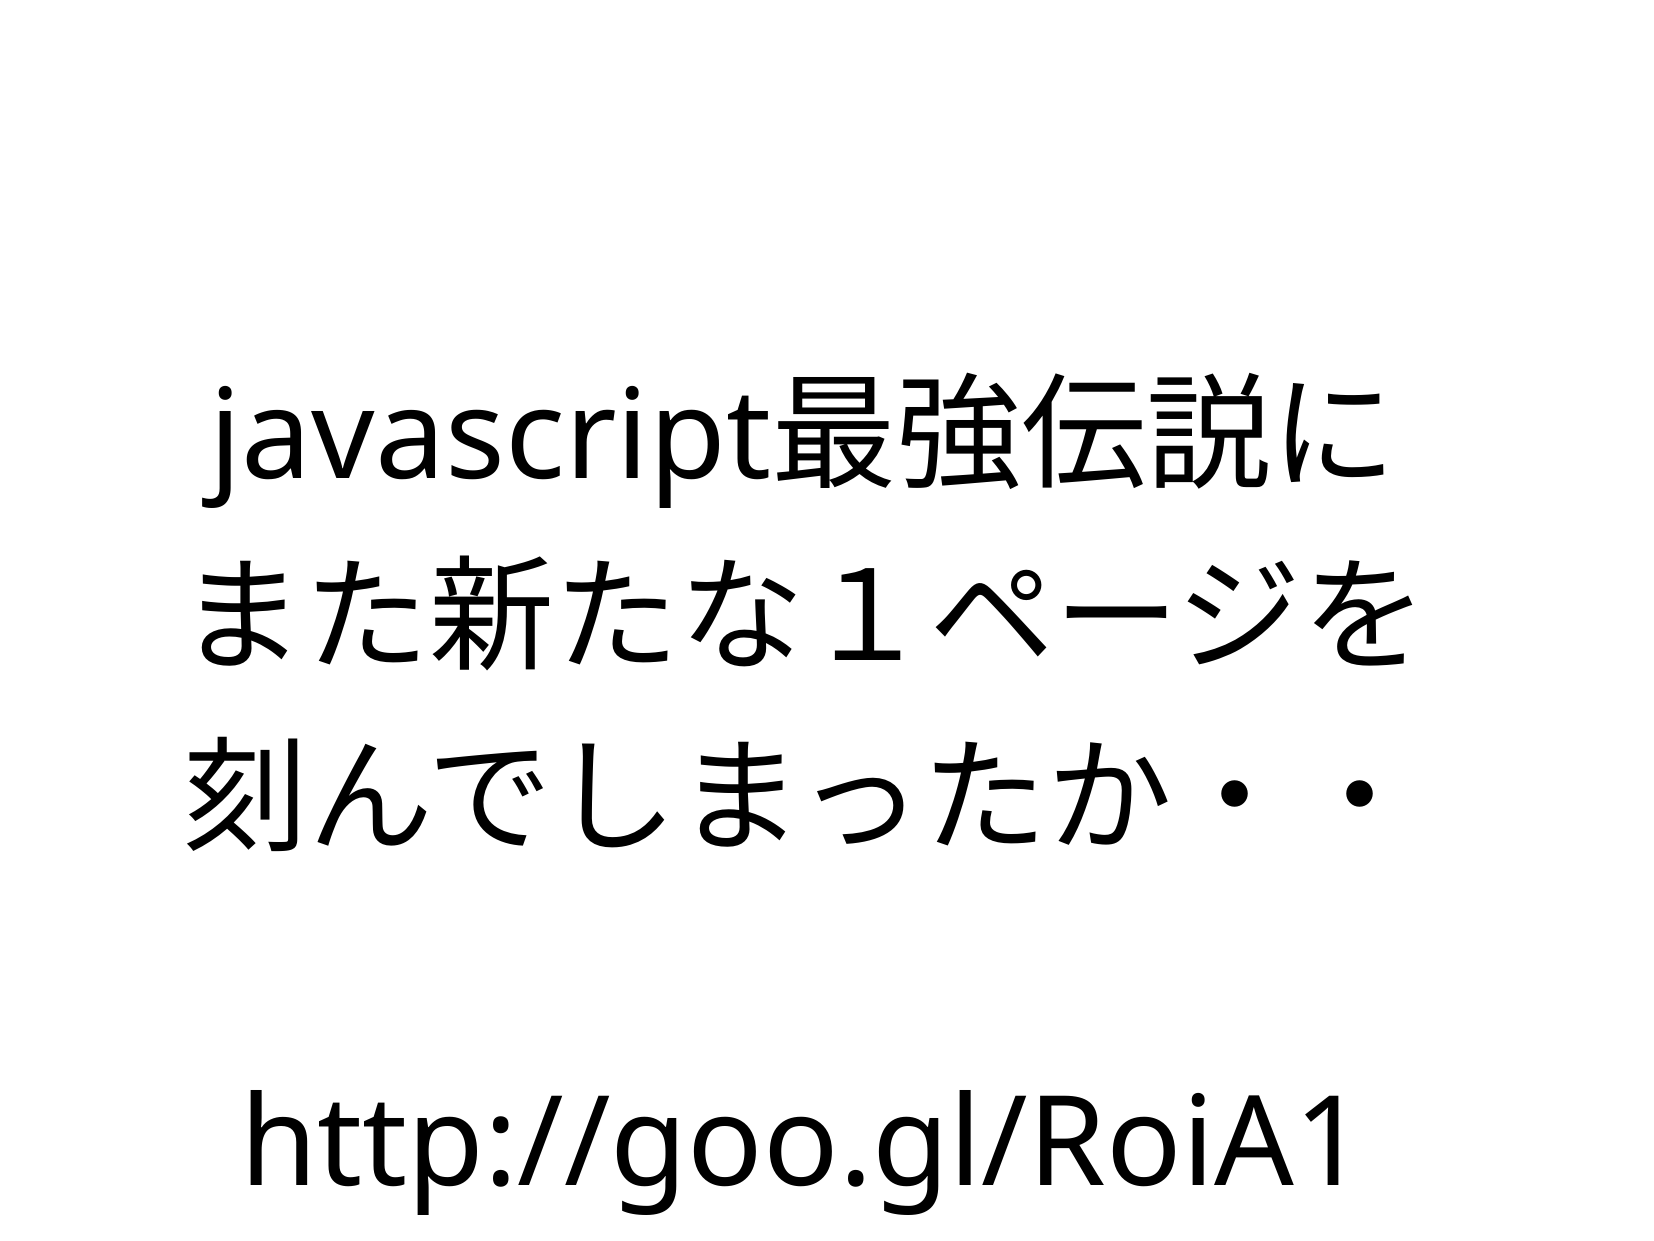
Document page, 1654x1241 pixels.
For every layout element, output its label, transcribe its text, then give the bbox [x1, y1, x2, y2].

title javascript最強伝説に また新たな１ページを 刻んでしまったか・・ [59, 417, 1548, 794]
title http://goo.gl/RoiA1 [59, 1033, 1548, 1241]
